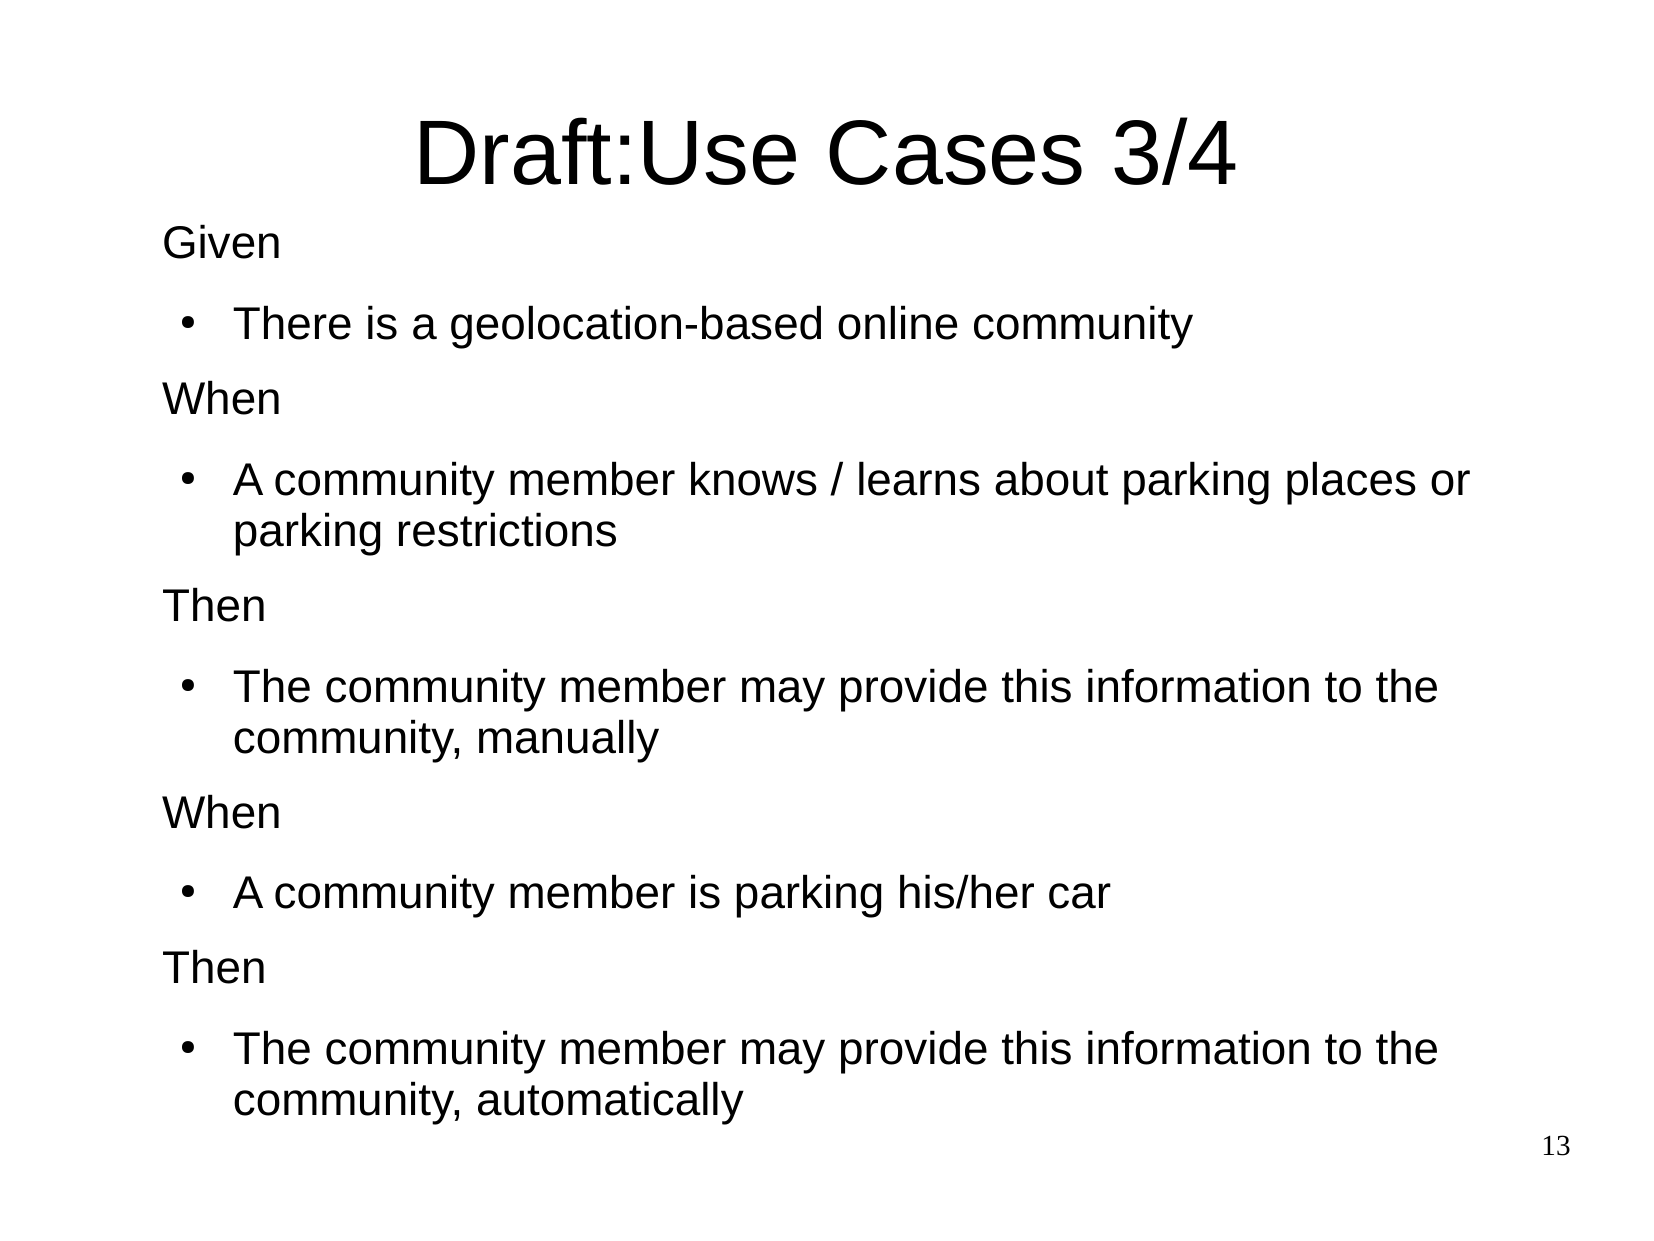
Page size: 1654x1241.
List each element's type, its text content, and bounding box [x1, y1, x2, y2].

list Given There is a geolocation-based online community When A community member knows / learns about parking places or parking restrictions Then The community member may provide this information to the community, manually When A community member is parking his/her car Then The community member may provide this information to the community, automatically [91, 217, 1580, 1240]
title Draft:Use Cases 3/4 [82, 49, 1571, 257]
